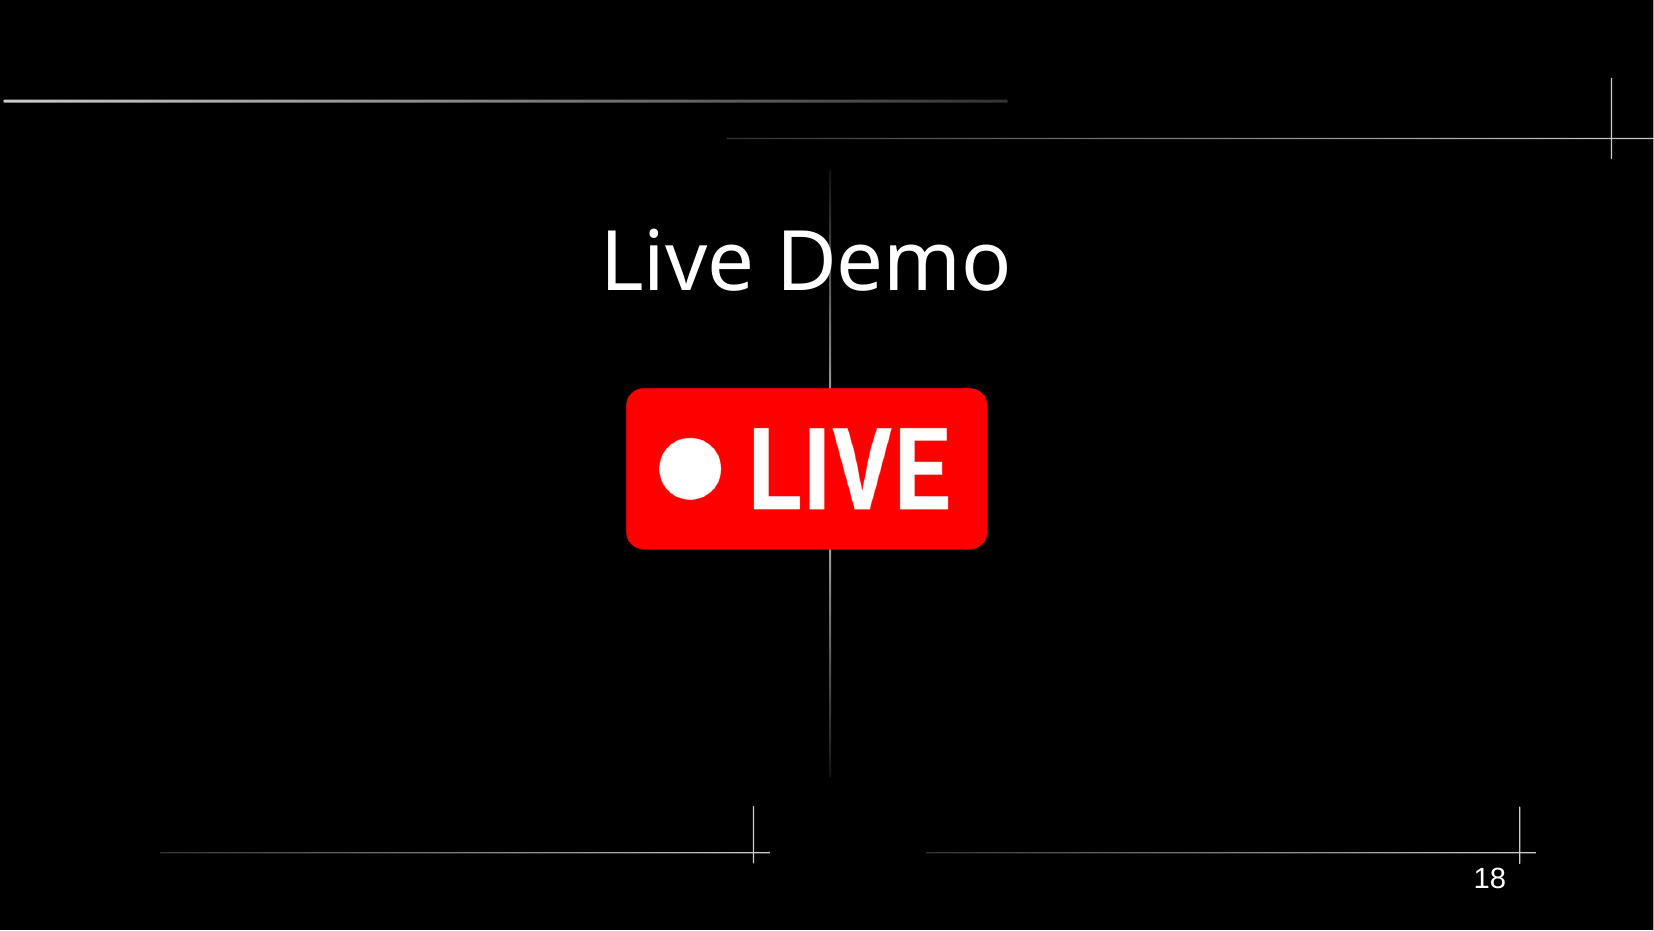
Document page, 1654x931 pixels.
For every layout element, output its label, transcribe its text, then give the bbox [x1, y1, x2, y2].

picture [525, 187, 1088, 751]
subtitle Live Demo [23, 11, 1589, 505]
